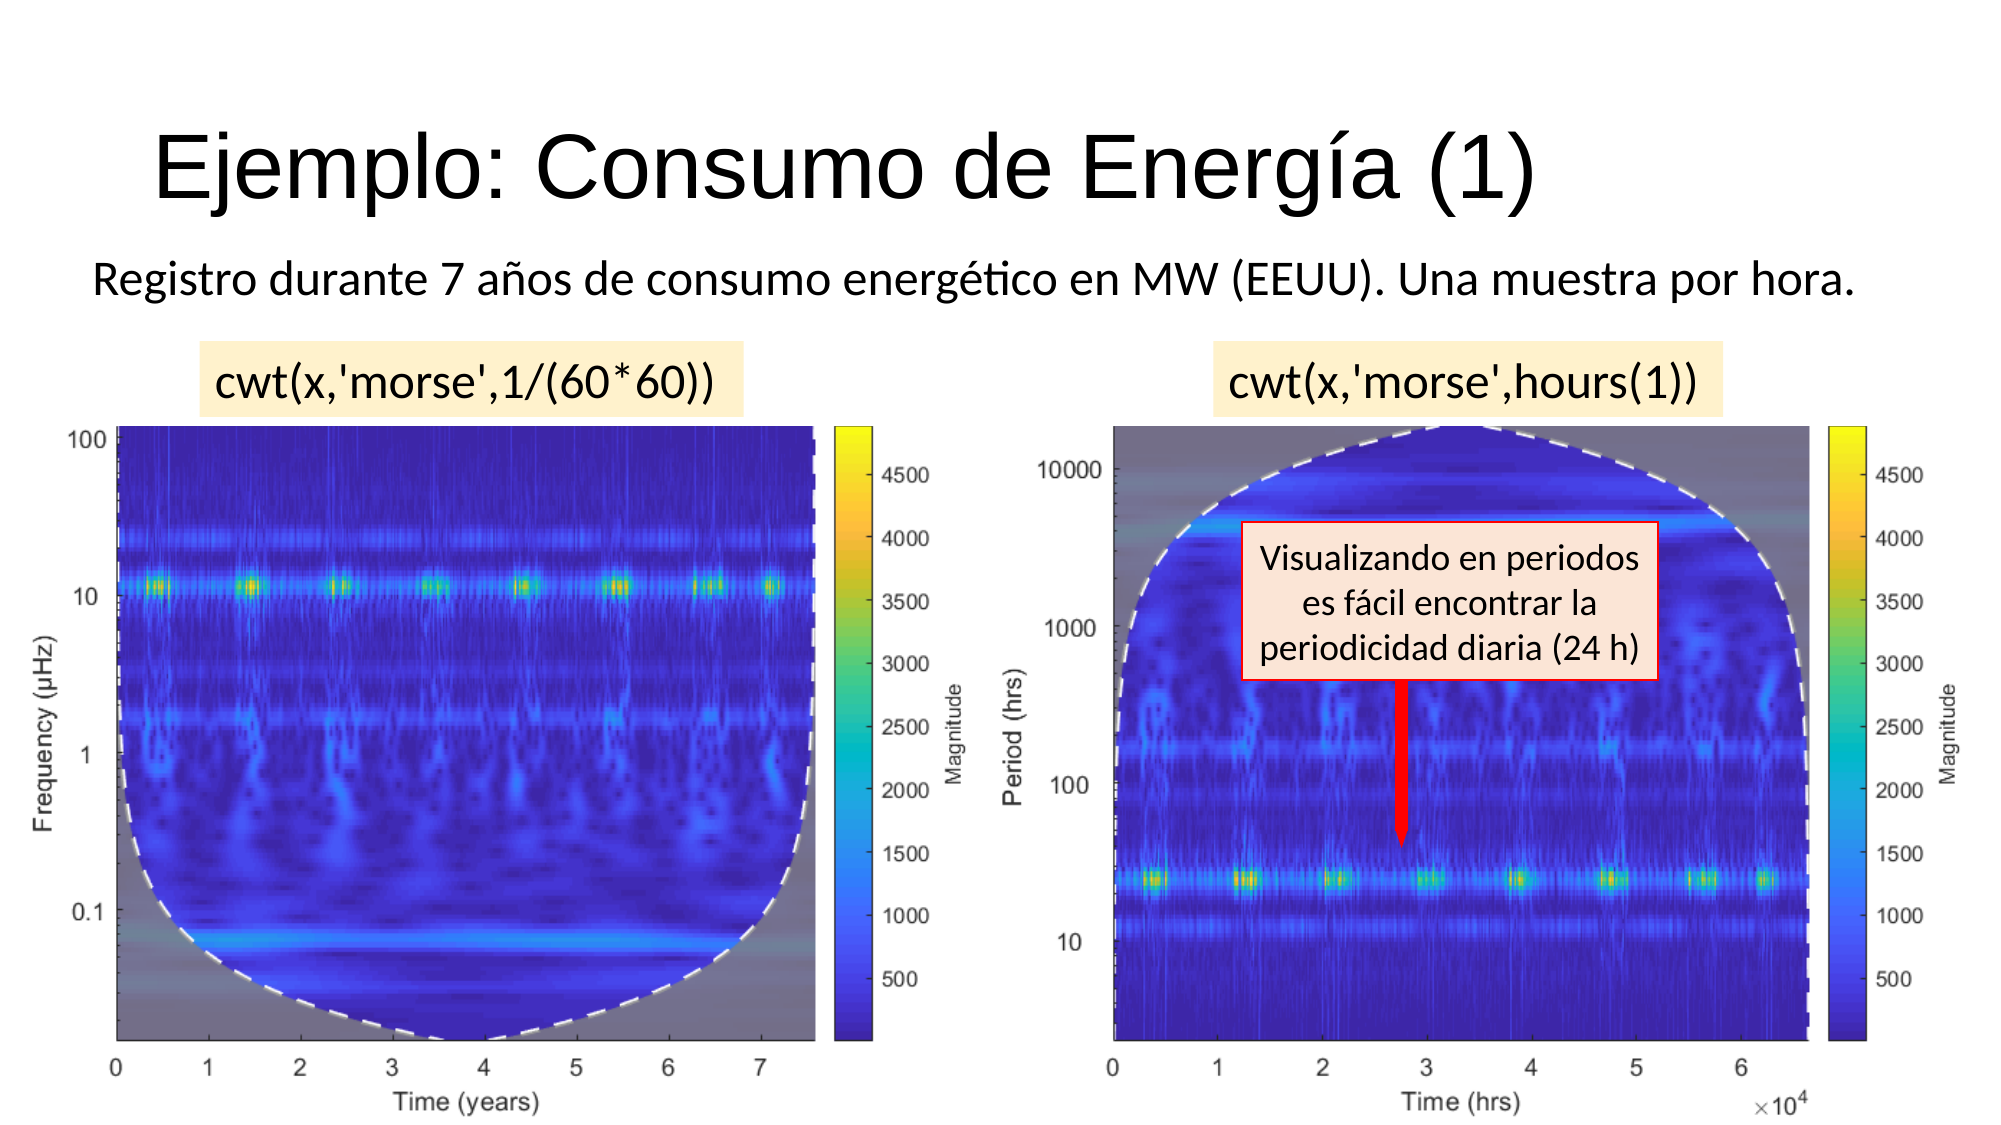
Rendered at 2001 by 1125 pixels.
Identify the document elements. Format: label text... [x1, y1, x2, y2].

title Ejemplo: Consumo de Energía (1) [137, 59, 1863, 238]
text_box Visualizando en periodos es fácil encontrar la periodicidad diaria (24 h) [1242, 522, 1658, 680]
text_box cwt(x,'morse',hours(1)) [1213, 341, 1724, 417]
picture [0, 426, 1973, 1125]
text_box cwt(x,'morse',1/(60*60)) [199, 341, 744, 417]
text_box Registro durante 7 años de consumo energético en MW (EEUU). Una muestra por hora. [77, 238, 1883, 314]
